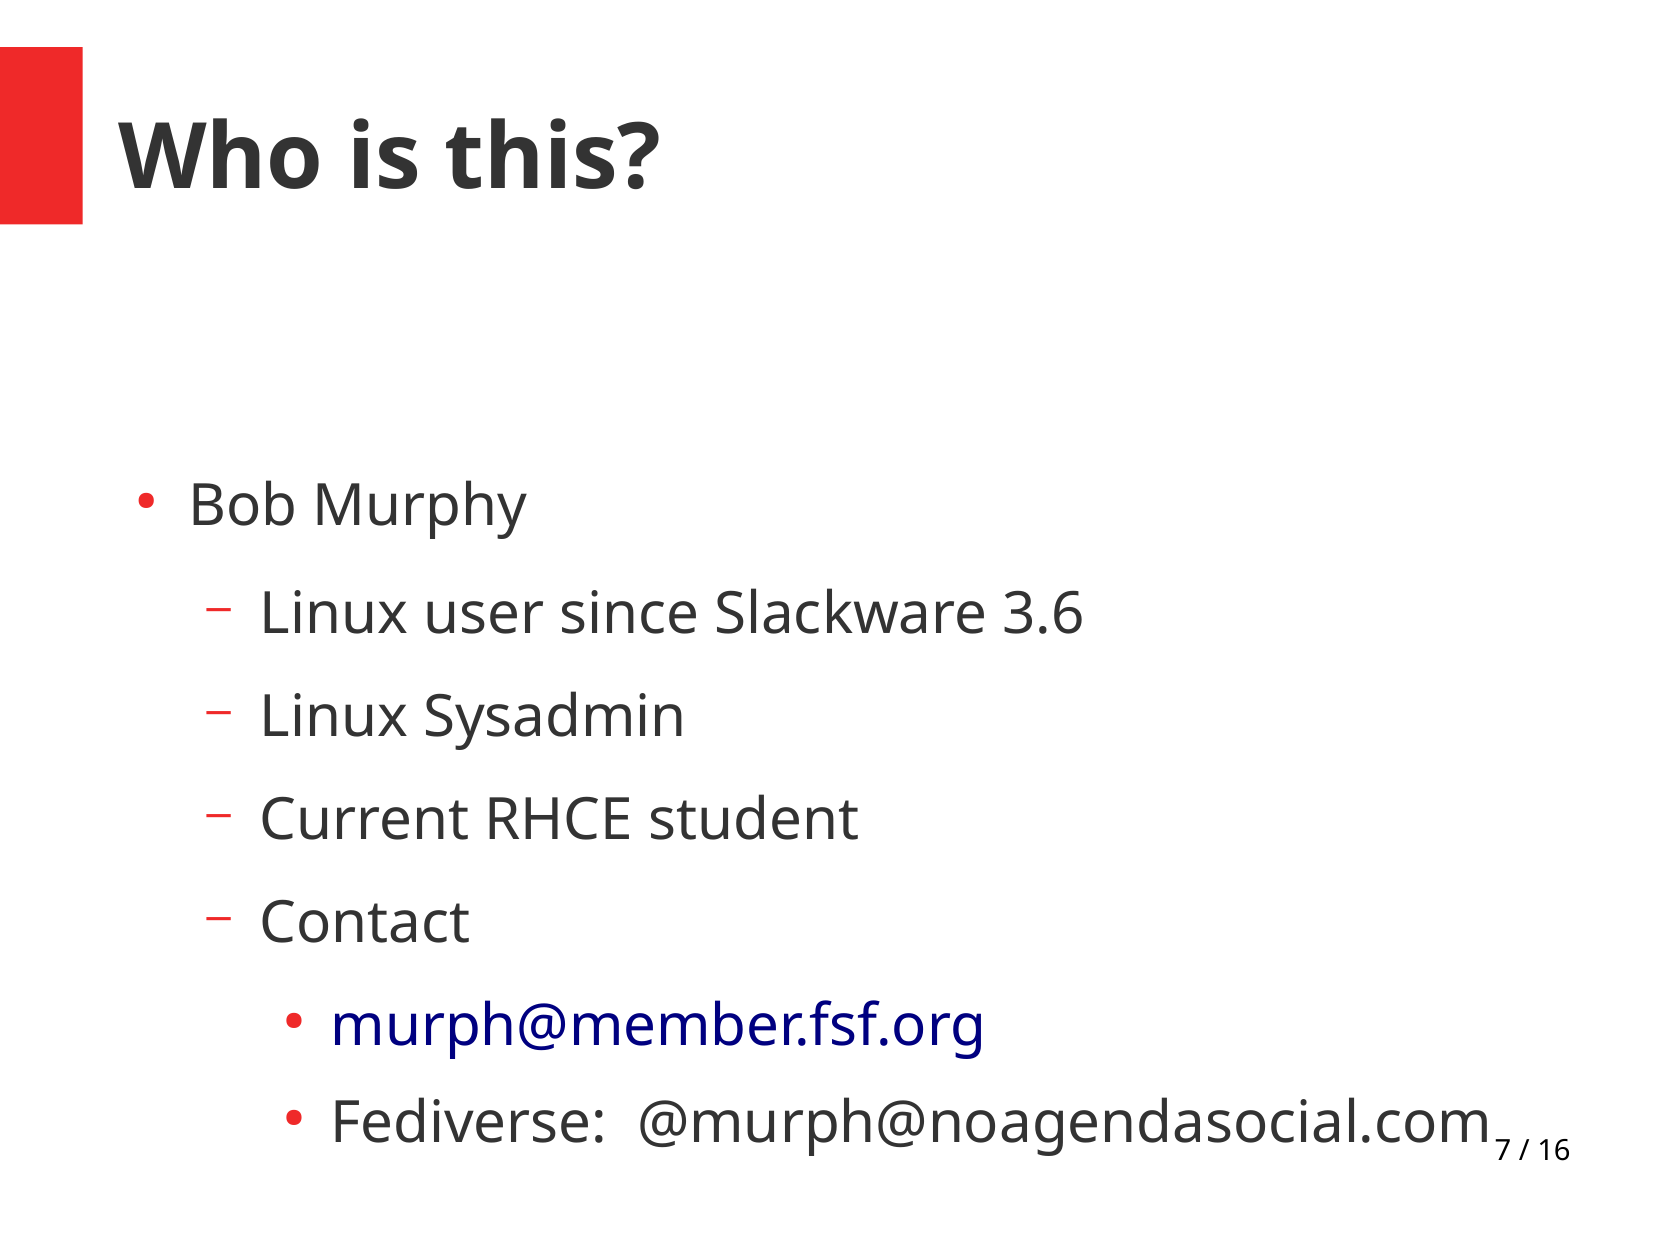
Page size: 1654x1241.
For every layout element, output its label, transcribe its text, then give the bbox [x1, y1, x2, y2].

list Bob Murphy Linux user since Slackware 3.6 Linux Sysadmin Current RHCE student Contact murph@member.fsf.org Fediverse: @murph@noagendasocial.com [118, 354, 1536, 1074]
title Who is this? [118, 49, 1571, 257]
